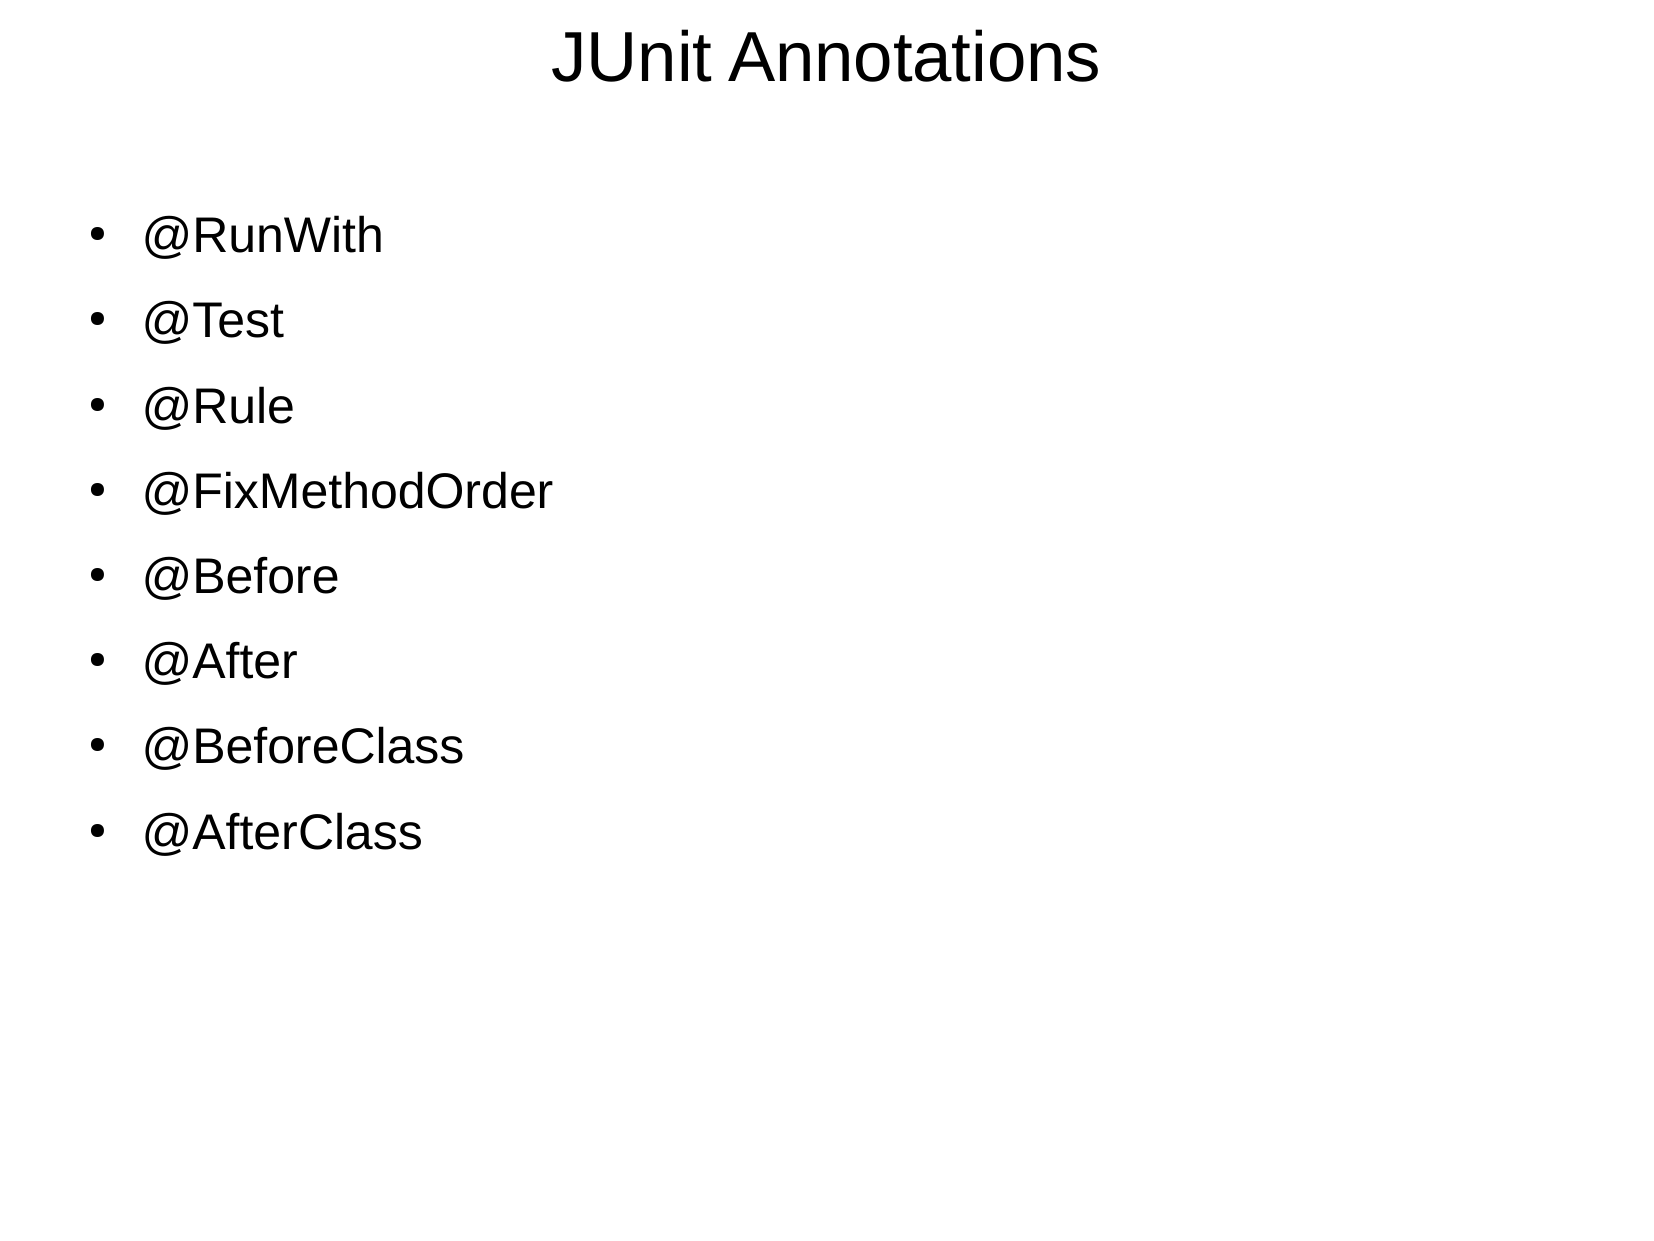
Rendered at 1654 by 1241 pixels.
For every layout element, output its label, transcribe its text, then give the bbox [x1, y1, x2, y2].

title JUnit Annotations [82, 13, 1571, 100]
list @RunWith @Test @Rule @FixMethodOrder @Before @After @BeforeClass @AfterClass [70, 207, 1559, 1026]
